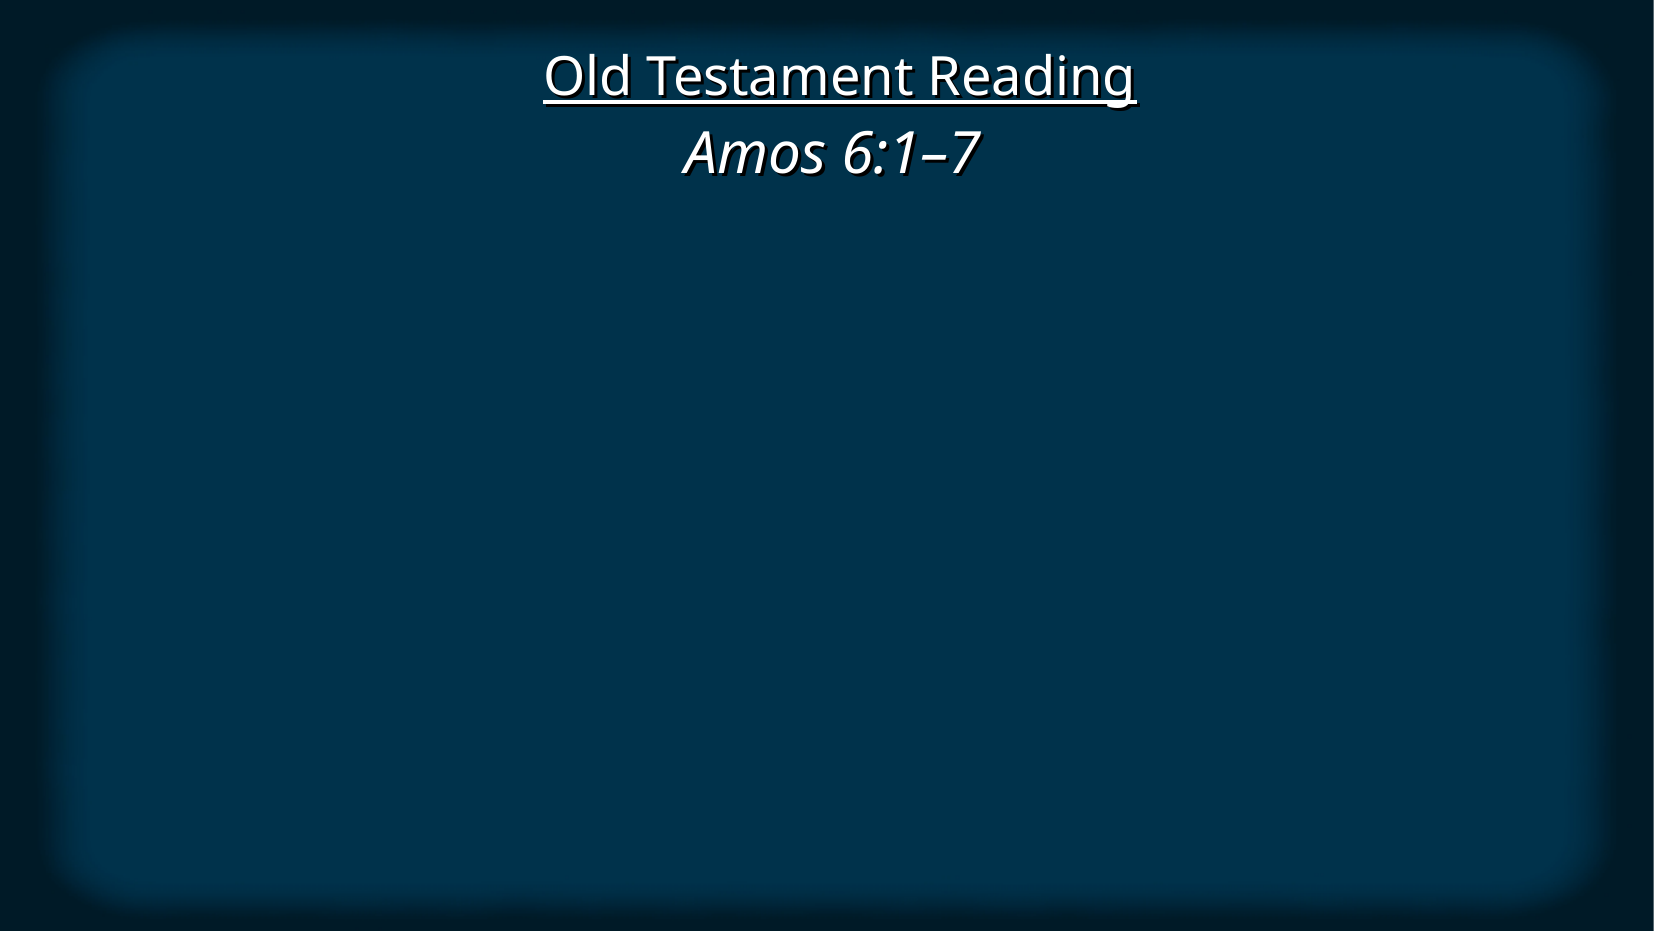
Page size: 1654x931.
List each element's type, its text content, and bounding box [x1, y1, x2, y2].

picture [0, 0, 1654, 931]
text_box Old Testament Reading Amos 6:1–7 [120, 30, 1561, 194]
